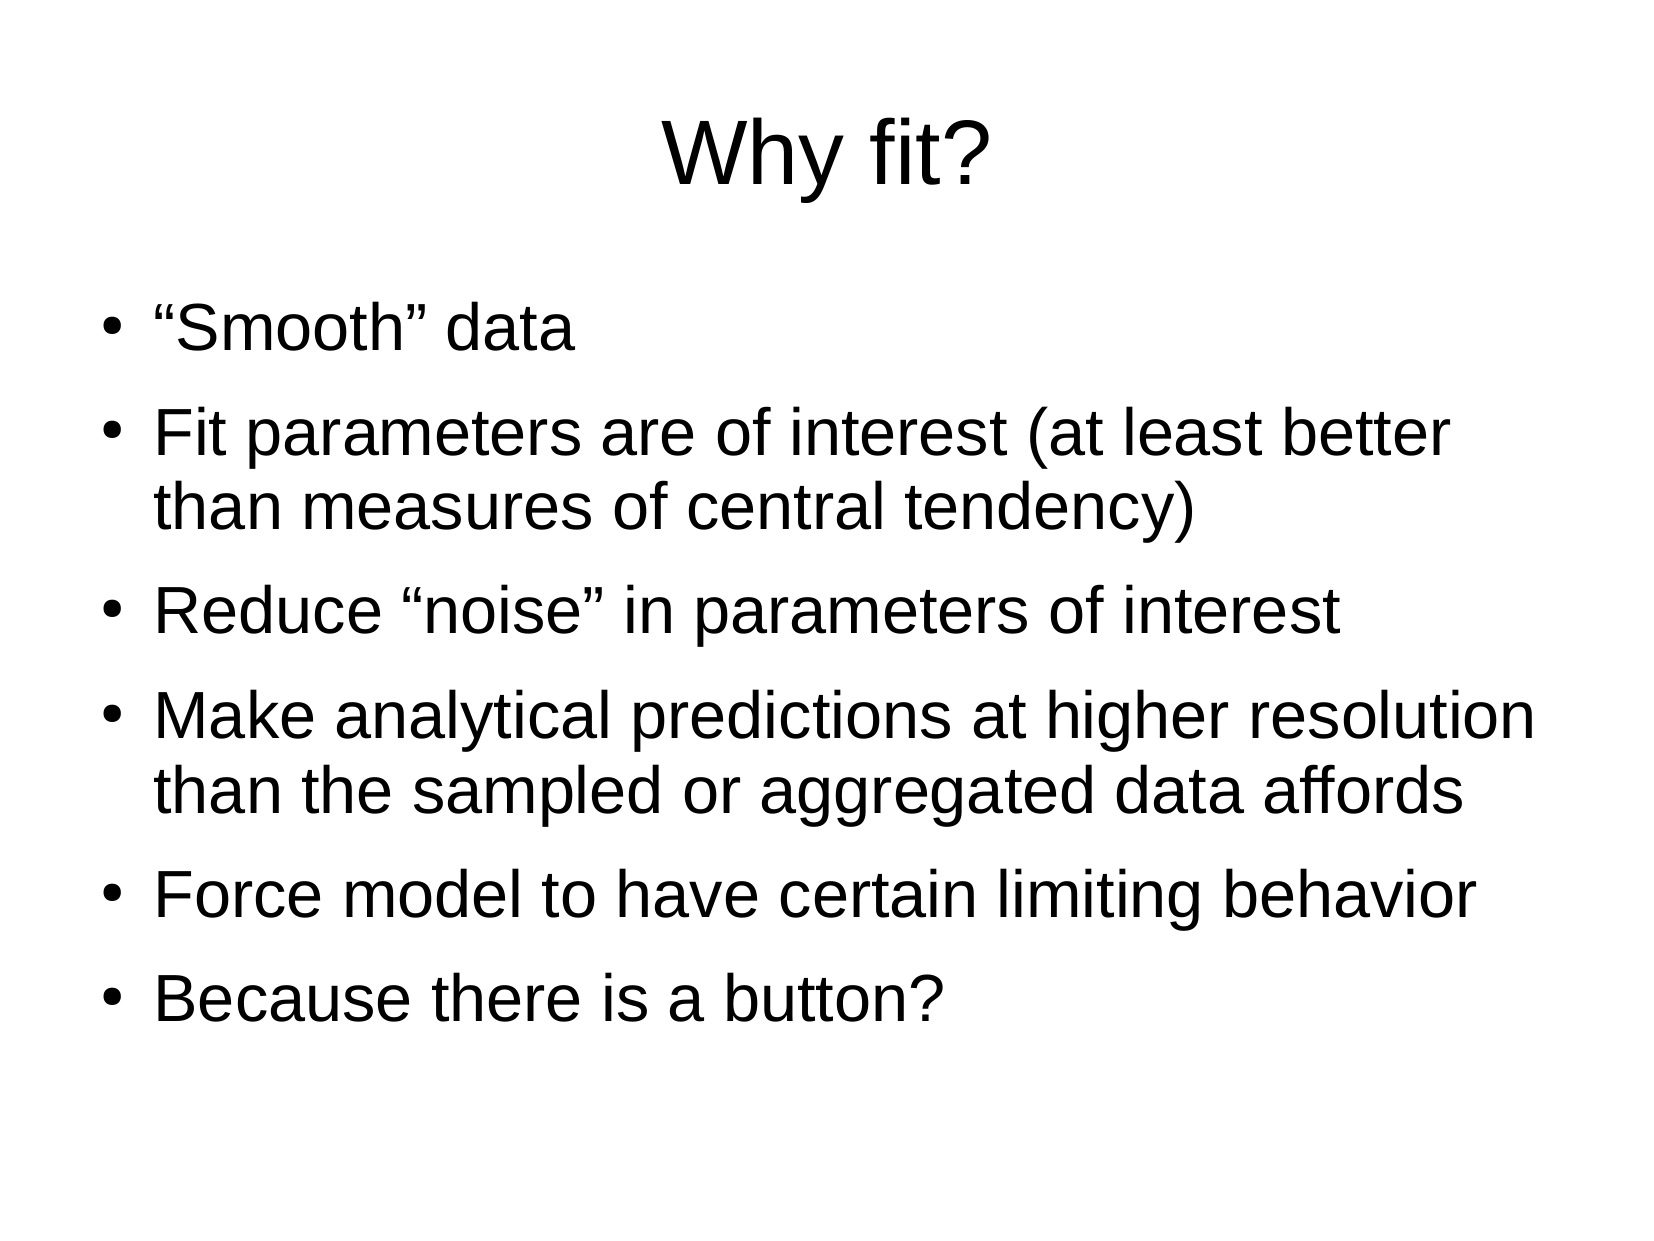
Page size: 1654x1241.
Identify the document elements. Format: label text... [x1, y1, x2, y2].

list “Smooth” data Fit parameters are of interest (at least better than measures of central tendency) Reduce “noise” in parameters of interest Make analytical predictions at higher resolution than the sampled or aggregated data affords Force model to have certain limiting behavior Because there is a button? [82, 290, 1571, 1109]
title Why fit? [82, 49, 1571, 257]
